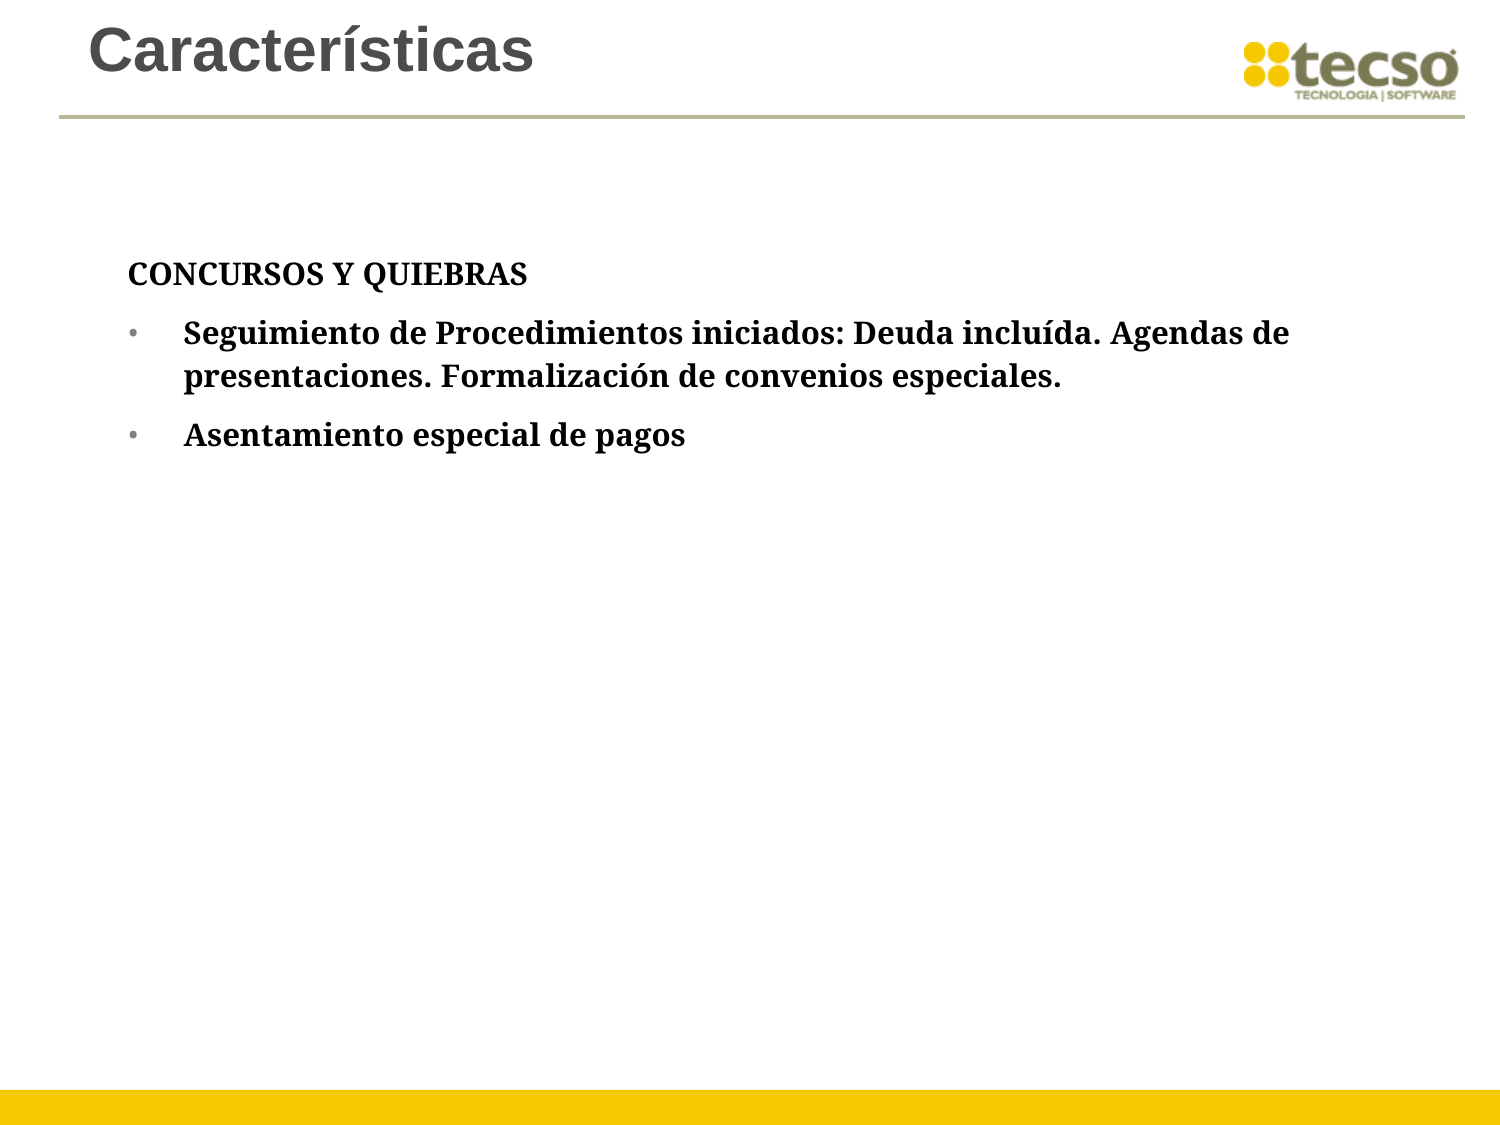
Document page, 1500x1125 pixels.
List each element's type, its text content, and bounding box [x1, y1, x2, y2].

list CONCURSOS Y QUIEBRAS Seguimiento de Procedimientos iniciados: Deuda incluída. Agendas de presentaciones. Formalización de convenios especiales. Asentamiento especial de pagos [112, 184, 1426, 1013]
title Características [73, 6, 1238, 211]
picture [1244, 42, 1459, 102]
